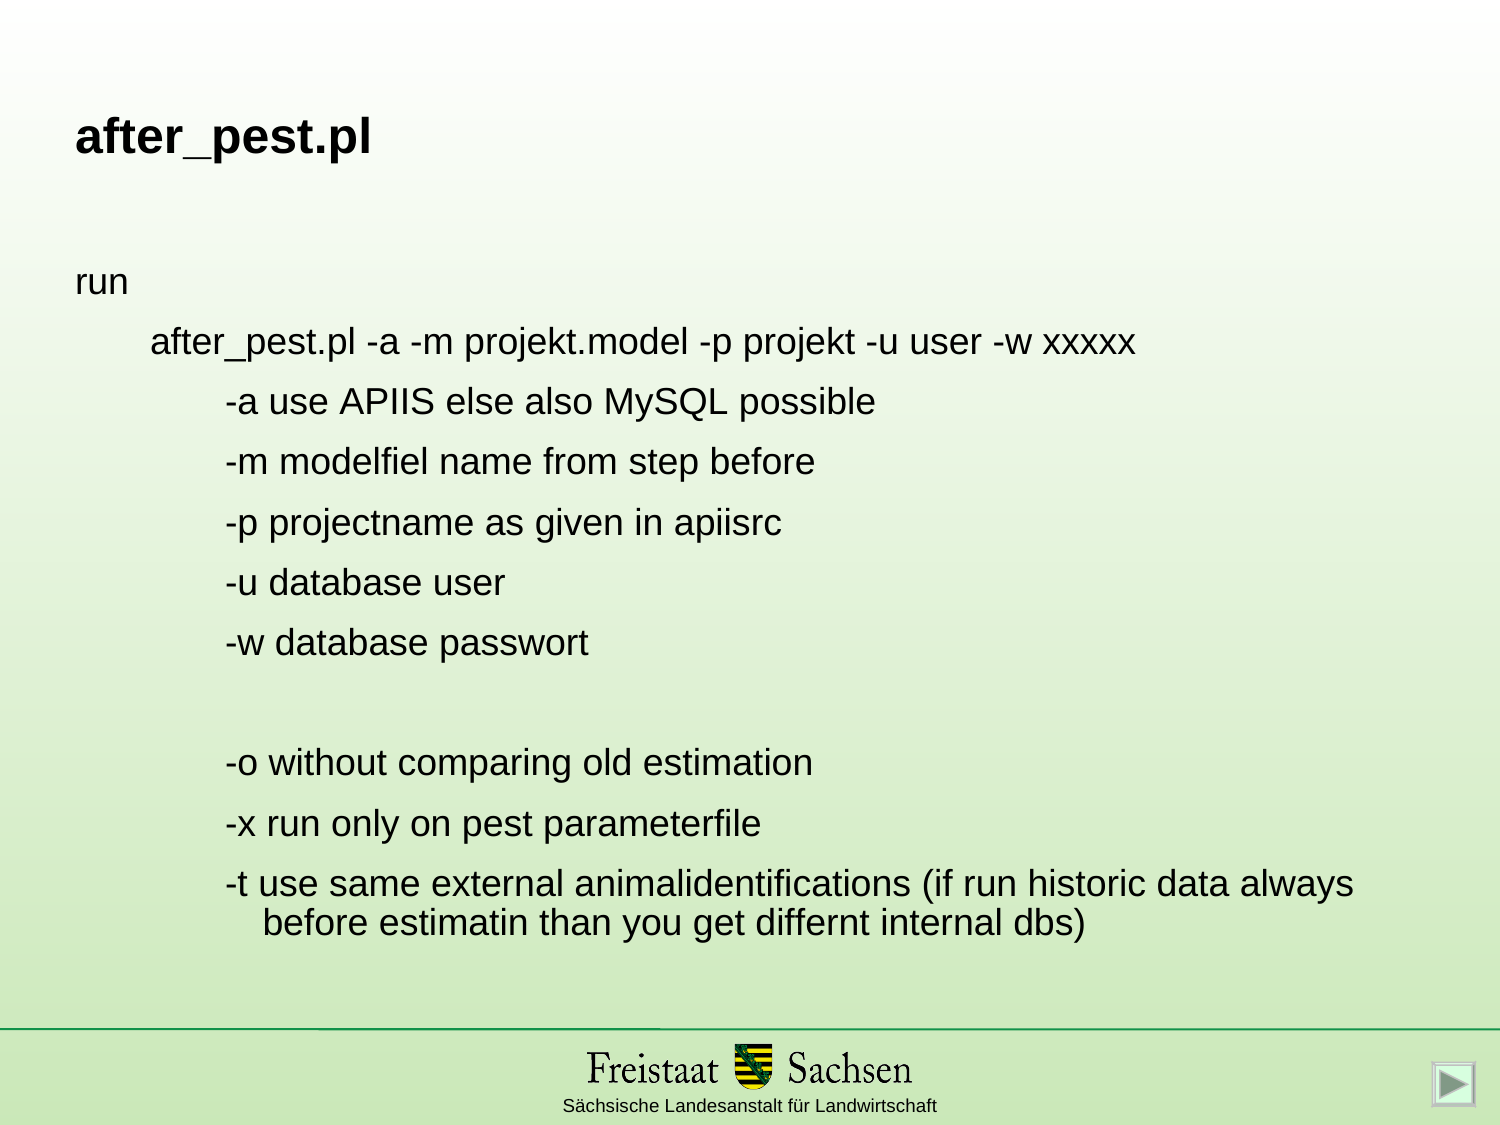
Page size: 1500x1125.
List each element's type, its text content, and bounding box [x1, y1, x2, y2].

title after_pest.pl [75, 44, 1425, 233]
picture [587, 1043, 912, 1090]
list run after_pest.pl -a -m projekt.model -p projekt -u user -w xxxxx -a use APIIS else also MySQL possible -m modelfiel name from step before -p projectname as given in apiisrc -u database user -w database passwort -o without comparing old estimation -x run only on pest parameterfile -t use same external animalidentifications (if run historic data always before estimatin than you get differnt internal dbs) [75, 263, 1425, 1006]
